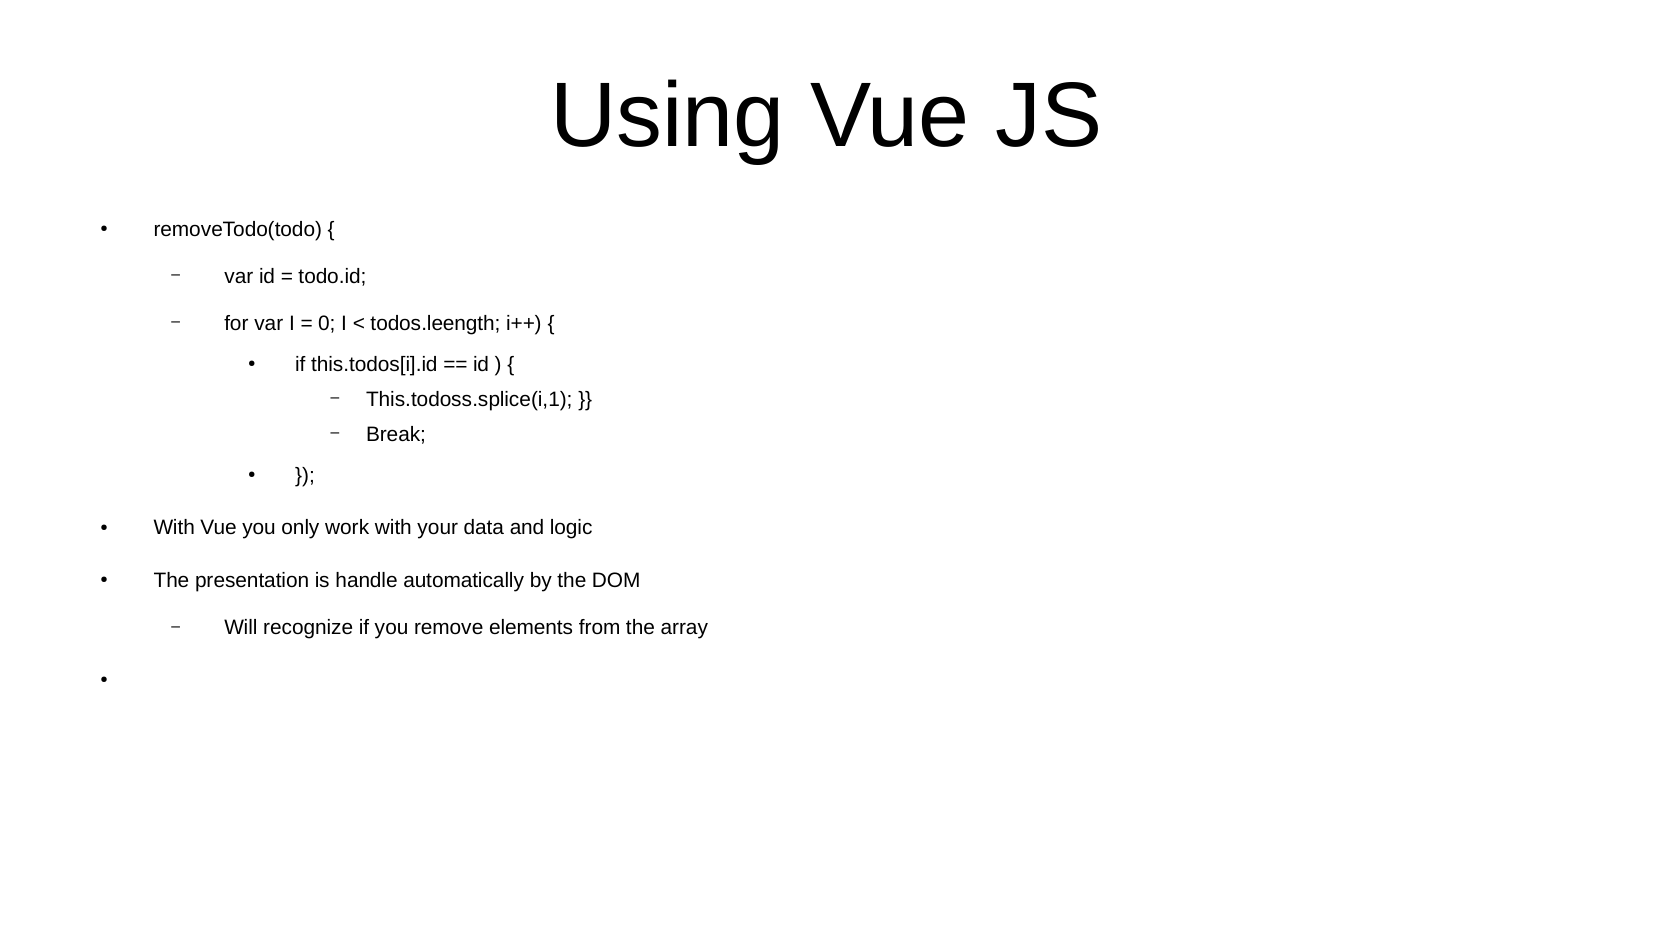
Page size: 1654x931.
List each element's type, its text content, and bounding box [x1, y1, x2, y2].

list removeTodo(todo) { var id = todo.id; for var I = 0; I < todos.leength; i++) { if this.todos[i].id == id ) { This.todoss.splice(i,1); }} Break; }); With Vue you only work with your data and logic The presentation is handle automatically by the DOM Will recognize if you remove elements from the array [82, 217, 1576, 901]
title Using Vue JS [82, 37, 1571, 193]
